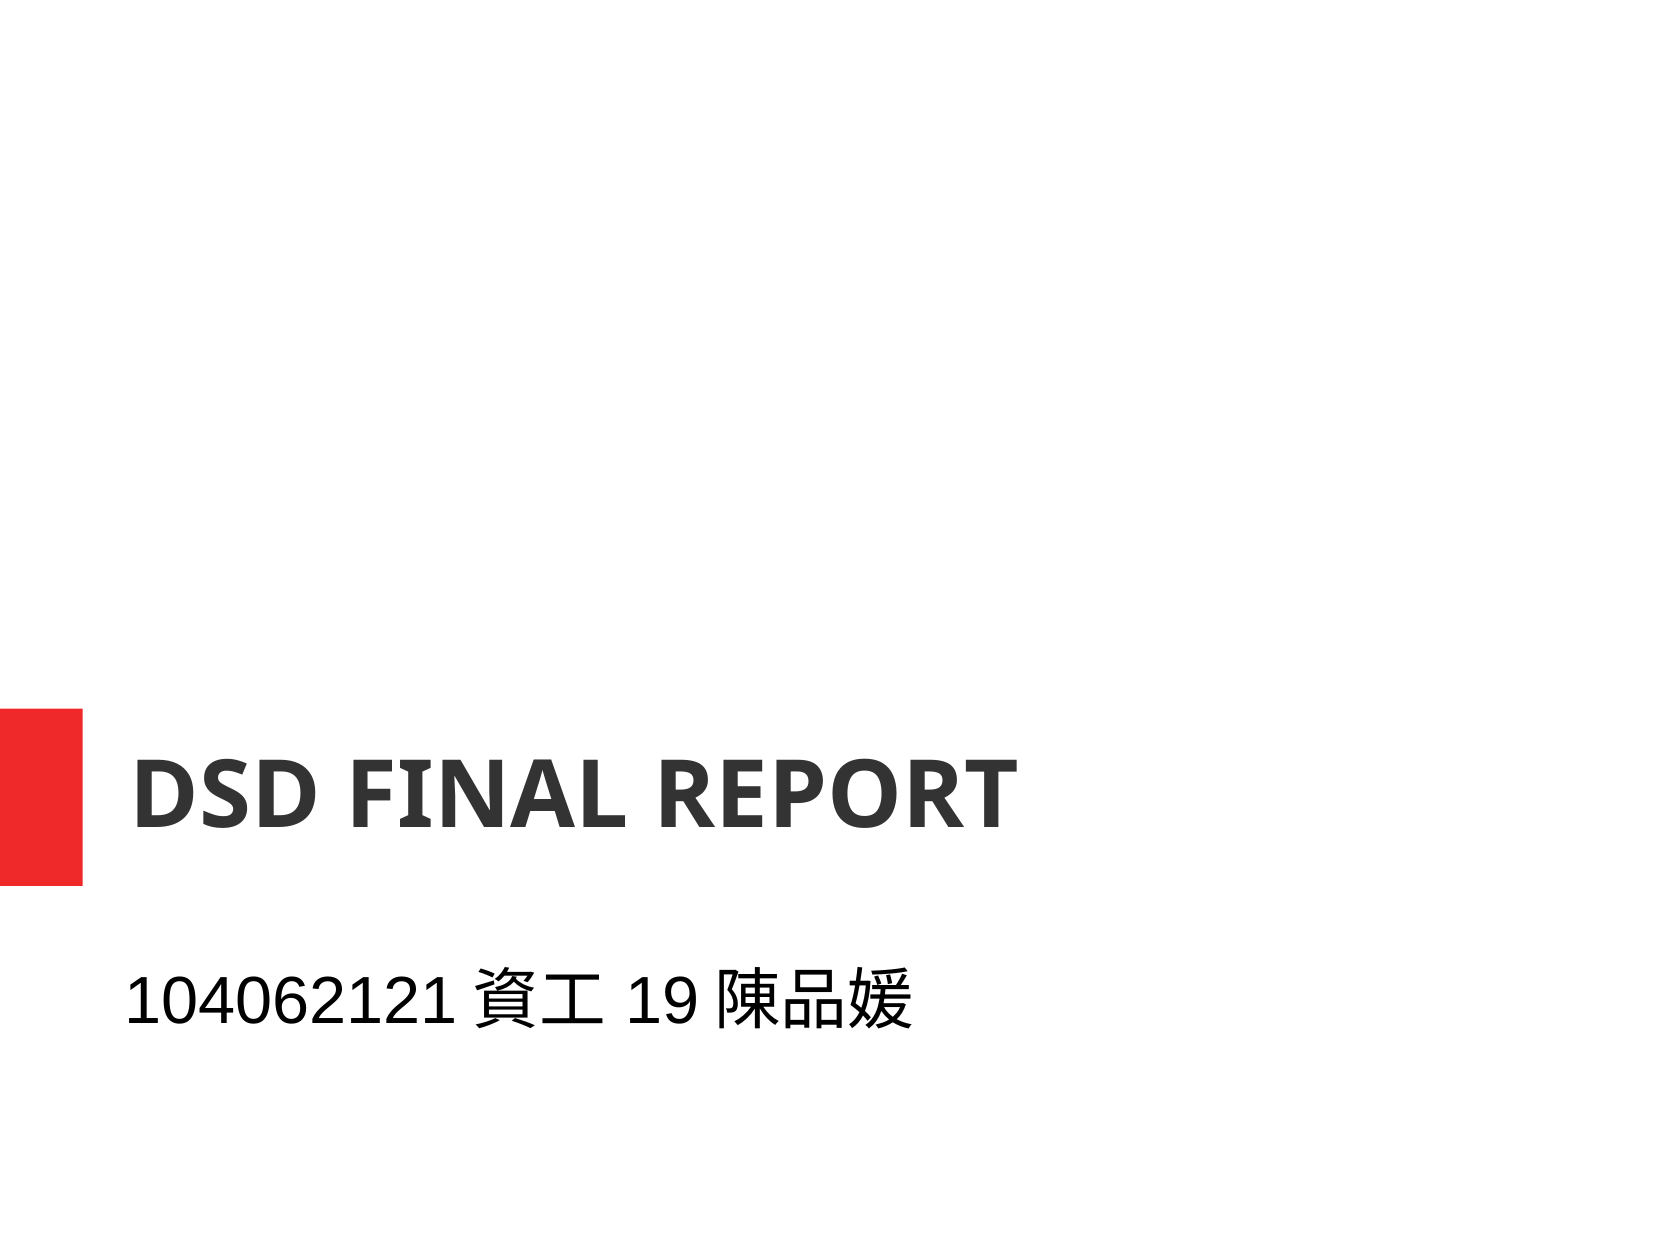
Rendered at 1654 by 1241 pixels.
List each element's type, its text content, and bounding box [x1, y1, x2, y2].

title DSD FINAL REPORT [129, 673, 1536, 910]
subtitle 104062121資工19陳品媛 [124, 945, 1531, 1241]
